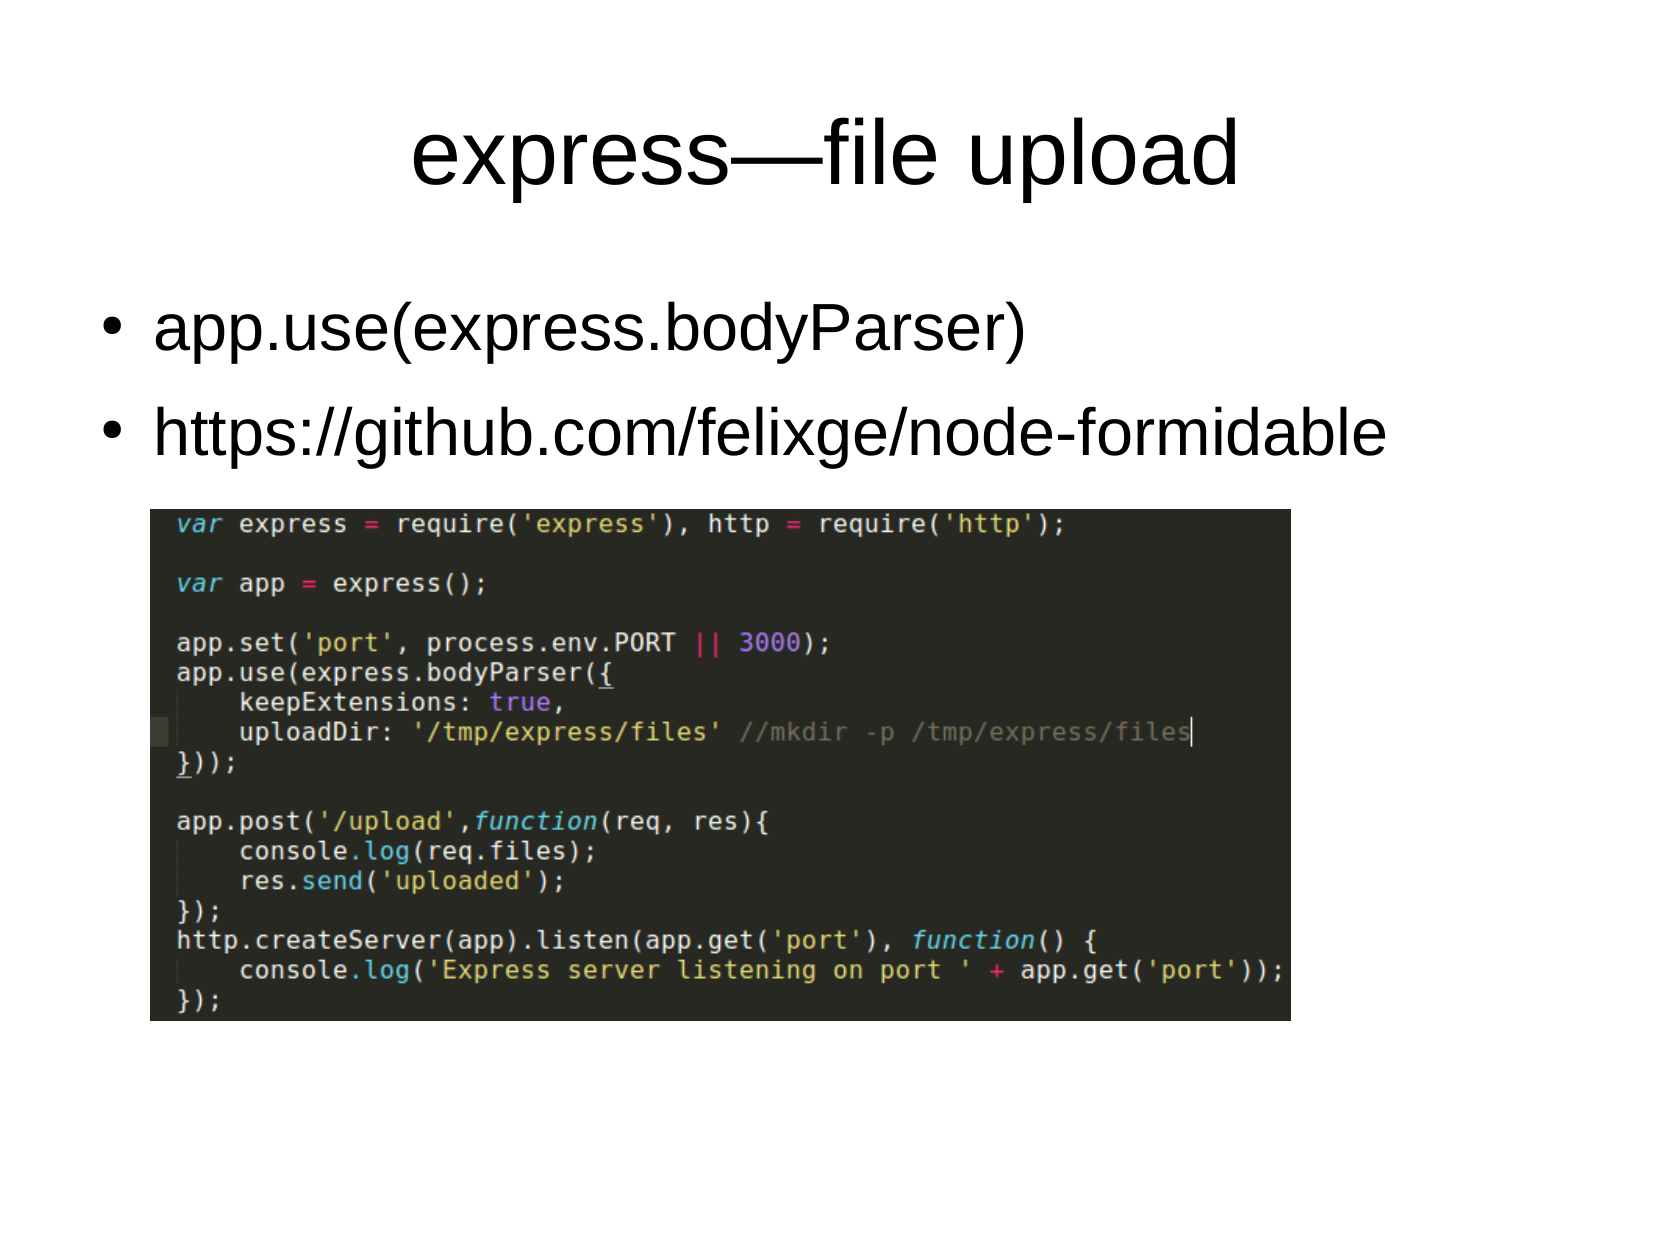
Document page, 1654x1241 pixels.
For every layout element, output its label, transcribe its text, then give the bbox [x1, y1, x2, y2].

title express—file upload [82, 49, 1571, 257]
picture [150, 509, 1291, 1021]
list app.use(express.bodyParser) https://github.com/felixge/node-formidable [82, 290, 1538, 1010]
